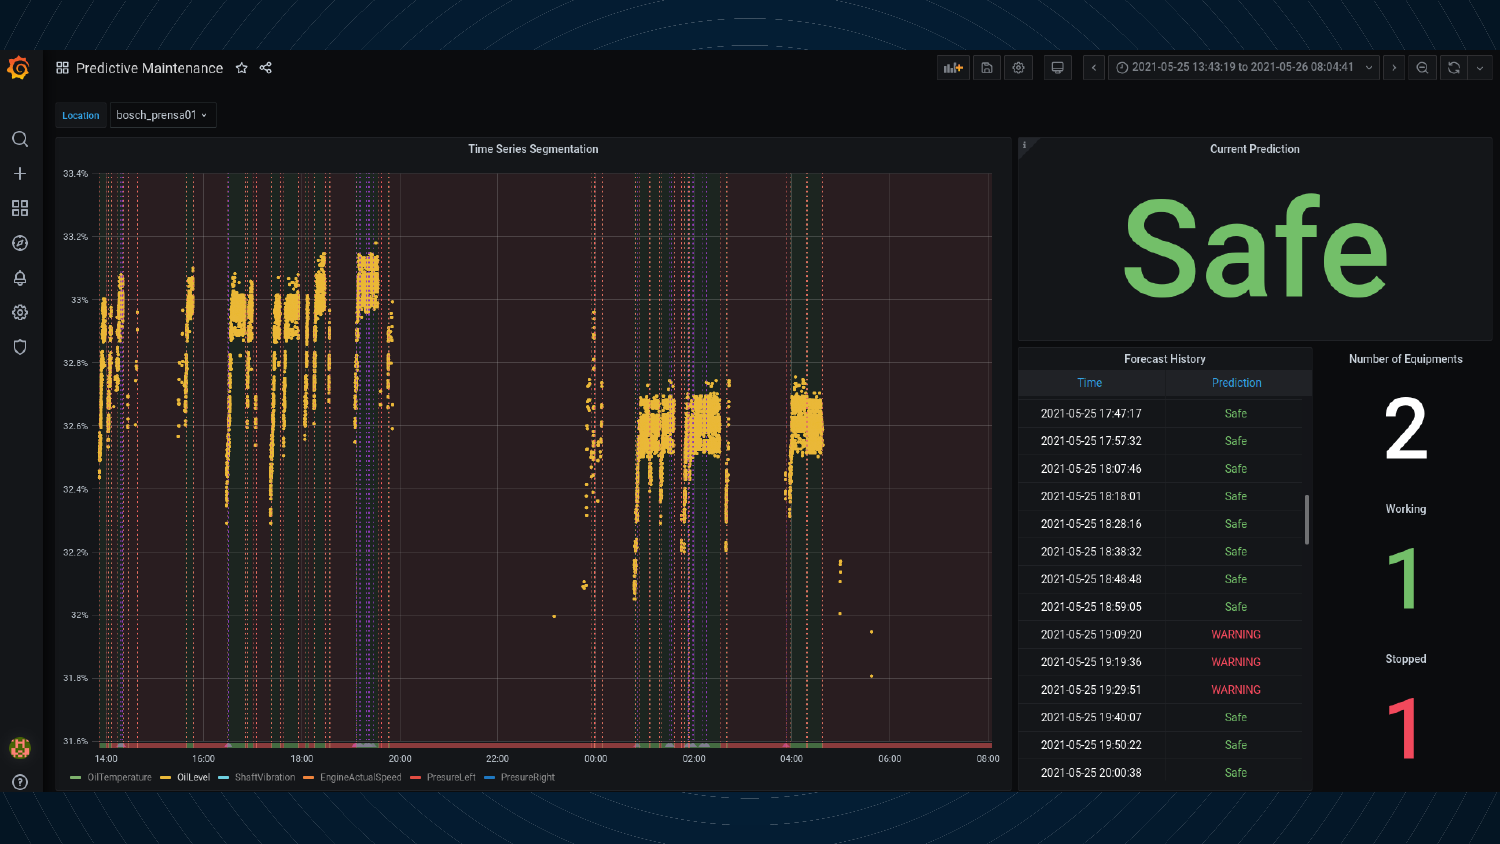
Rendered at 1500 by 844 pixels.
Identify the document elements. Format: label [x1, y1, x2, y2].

picture [0, 50, 1500, 792]
